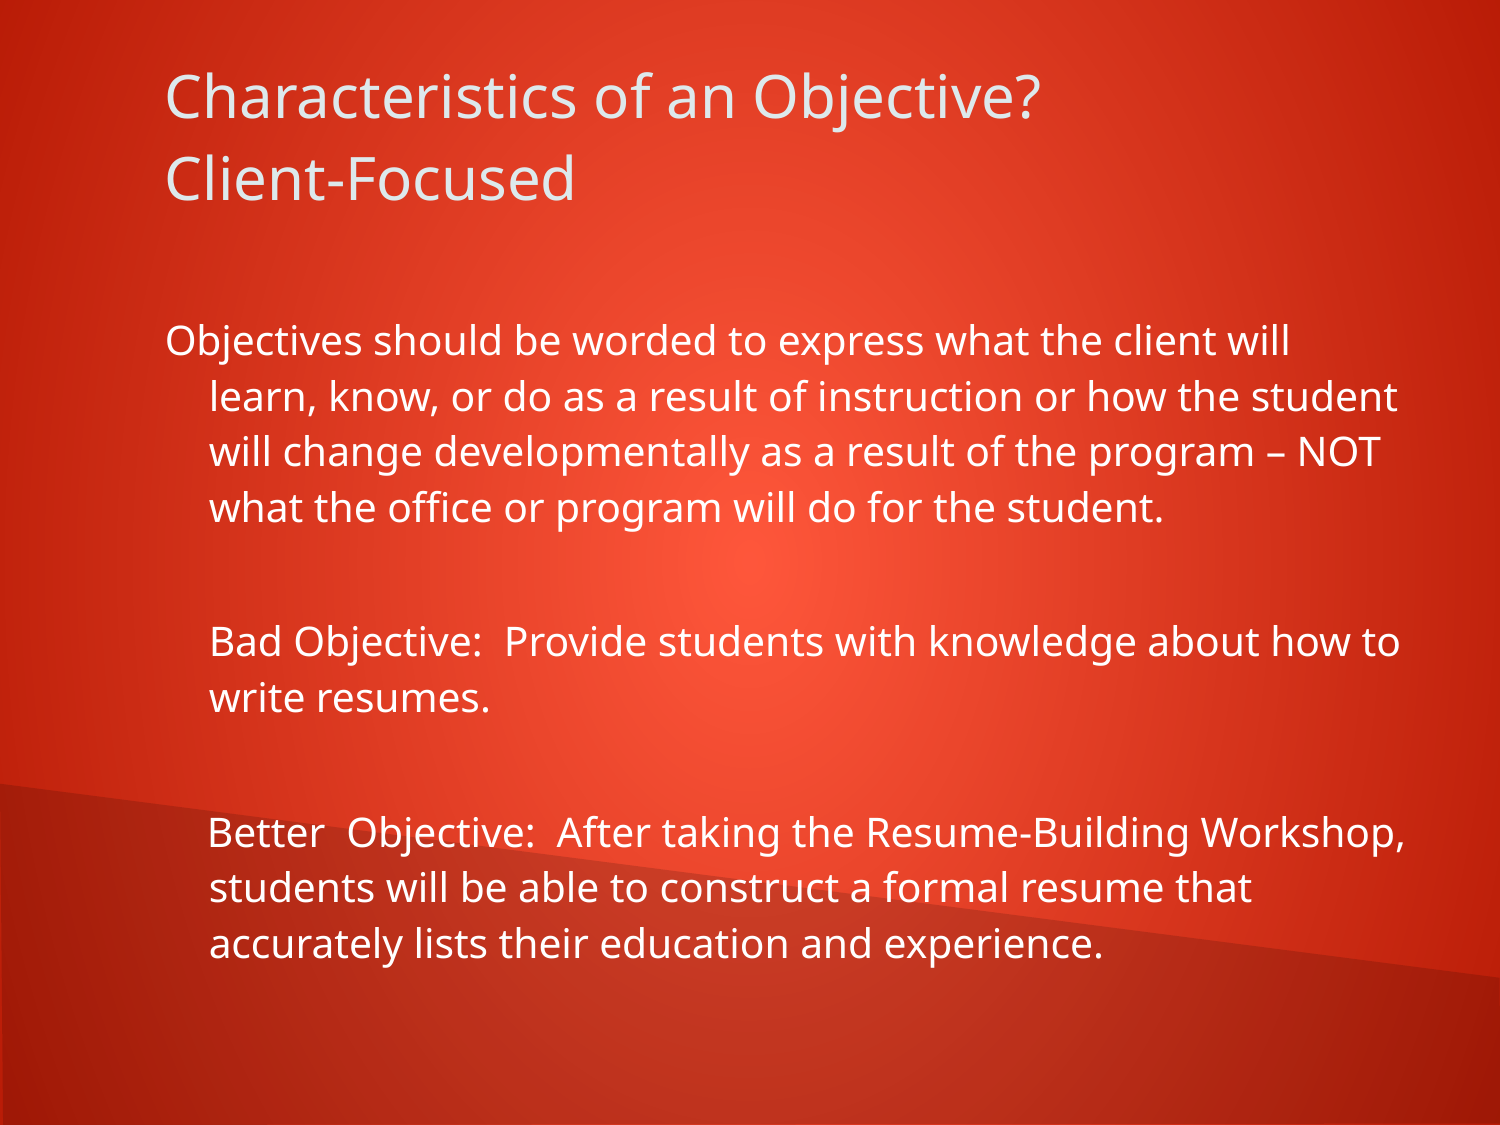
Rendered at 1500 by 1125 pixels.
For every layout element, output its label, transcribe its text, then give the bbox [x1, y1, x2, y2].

title Characteristics of an Objective? Client-Focused [150, 45, 1425, 233]
list Objectives should be worded to express what the client will learn, know, or do as a result of instruction or how the student will change developmentally as a result of the program – NOT what the office or program will do for the student. Bad Objective: Provide students with knowledge about how to write resumes. Better Objective: After taking the Resume-Building Workshop, students will be able to construct a formal resume that accurately lists their education and experience. [150, 237, 1425, 988]
